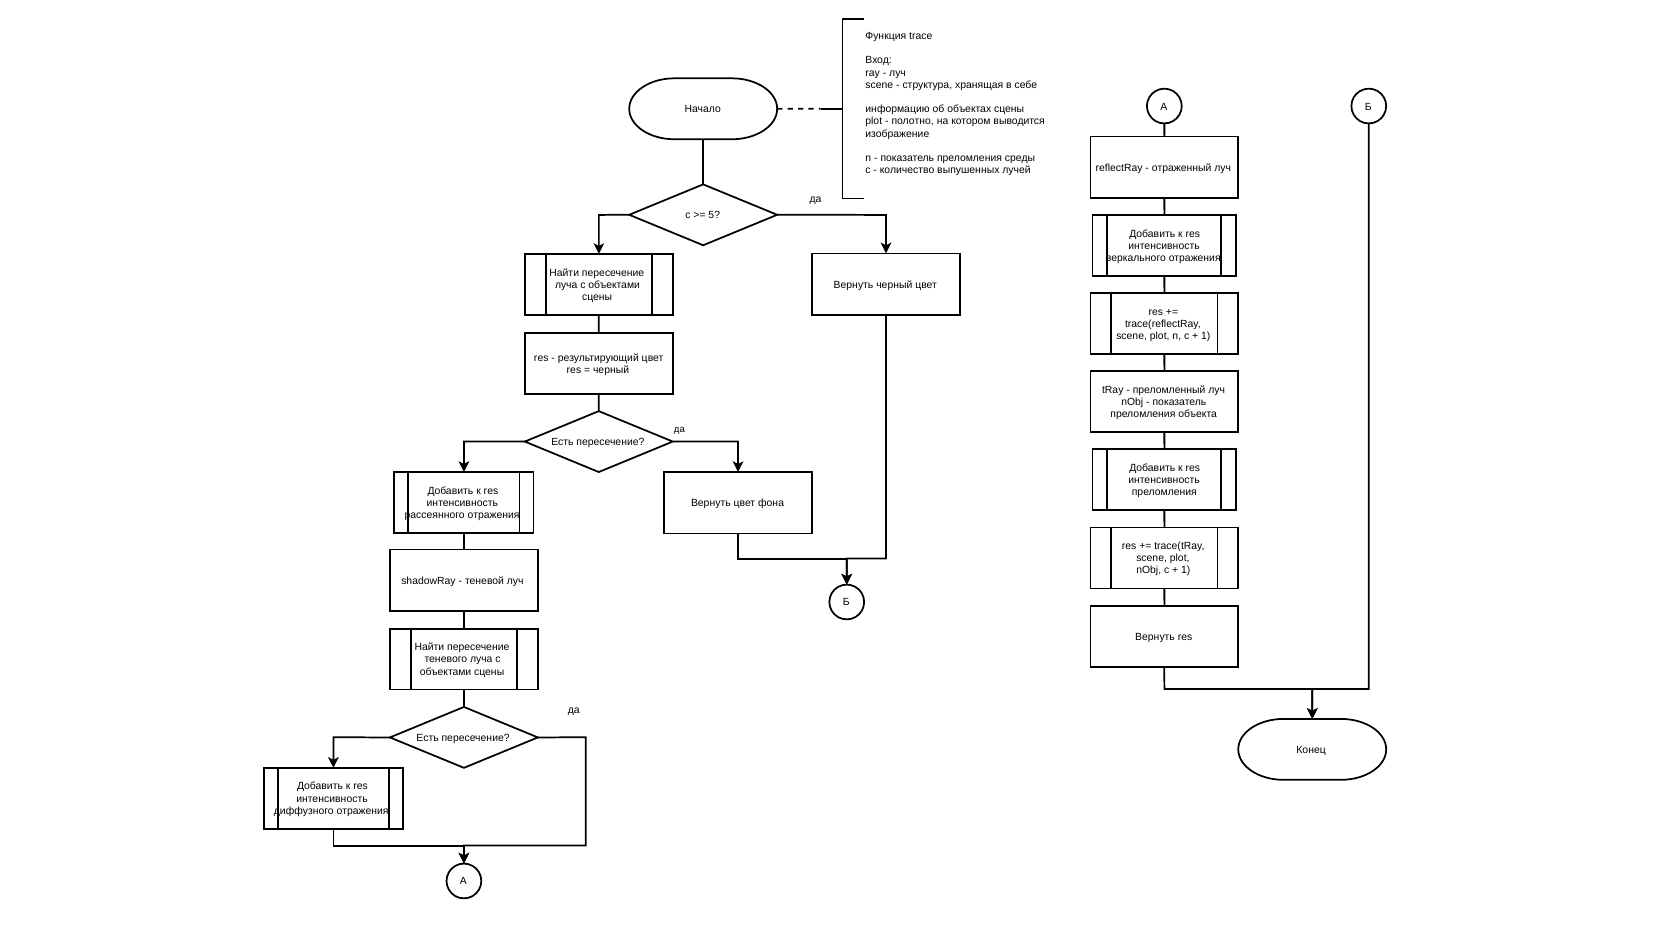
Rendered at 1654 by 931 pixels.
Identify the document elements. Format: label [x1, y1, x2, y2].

picture [262, 18, 1388, 901]
